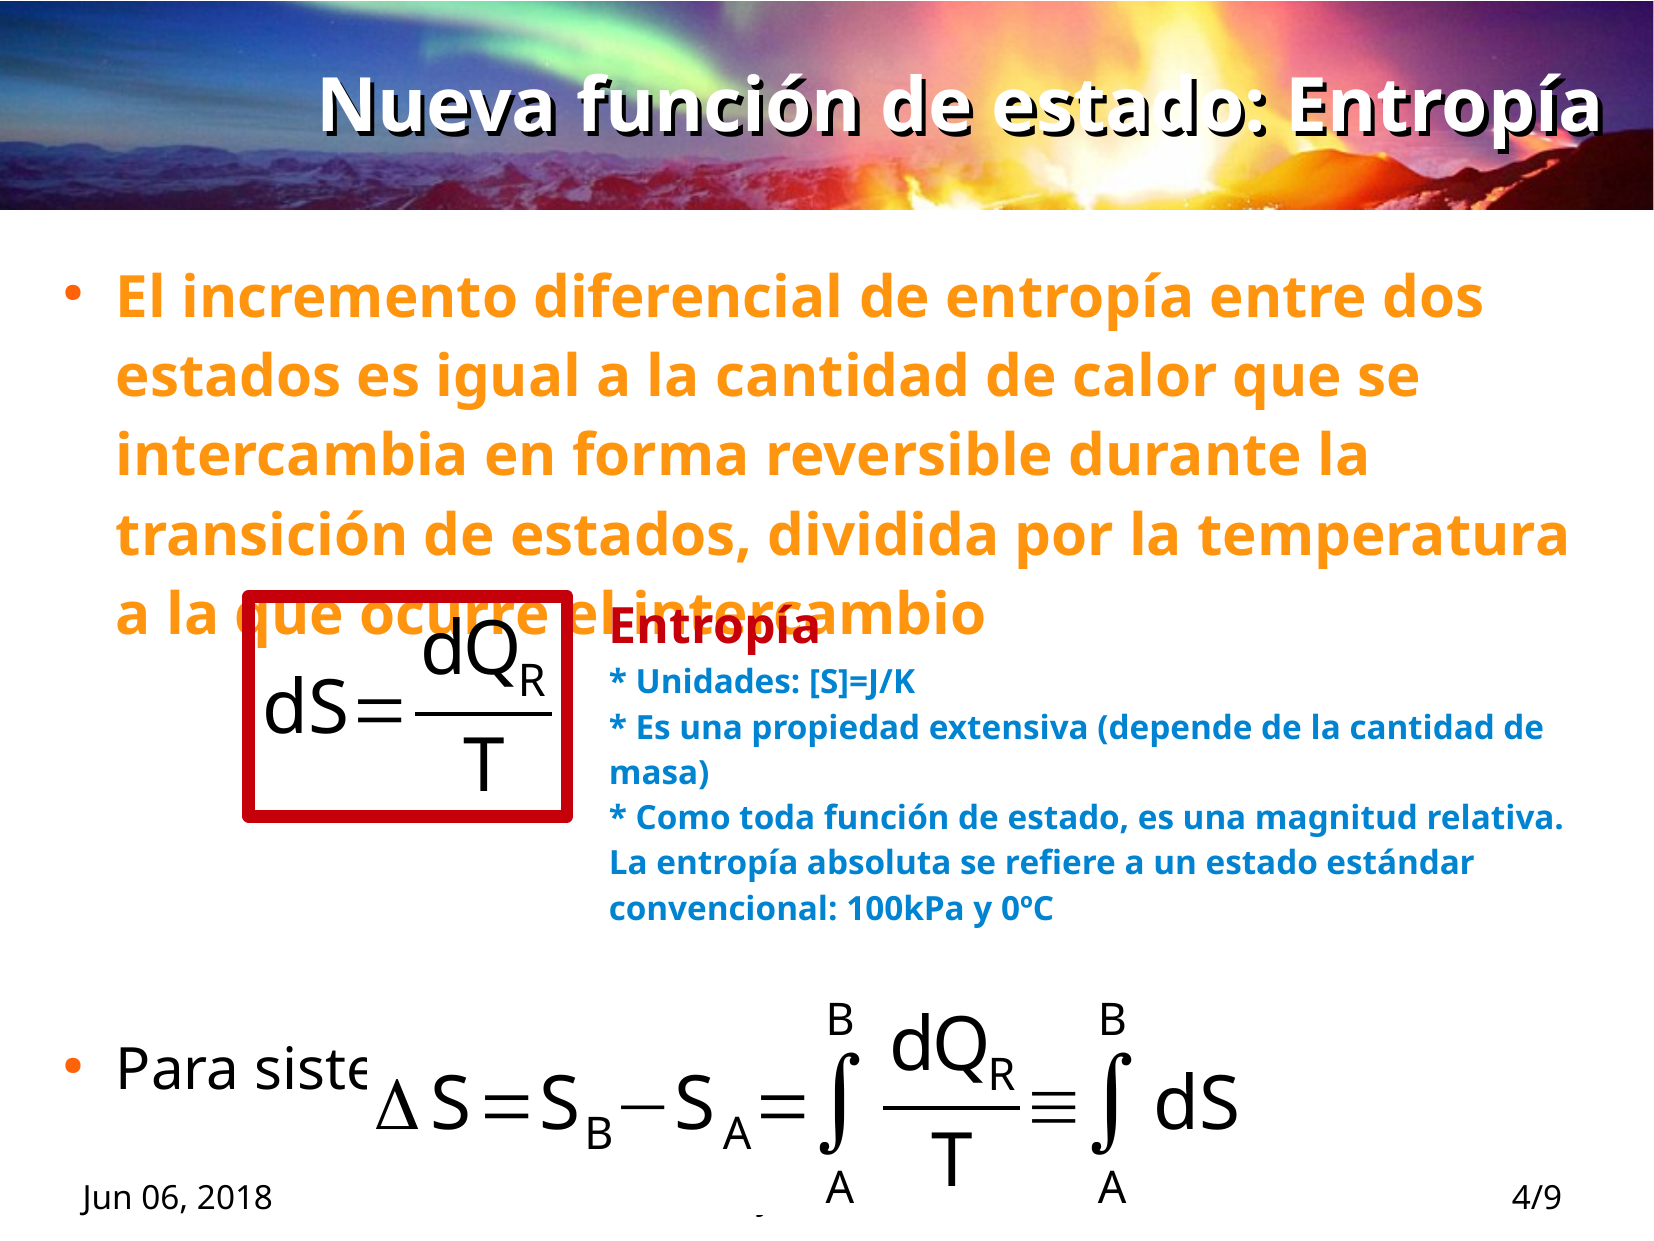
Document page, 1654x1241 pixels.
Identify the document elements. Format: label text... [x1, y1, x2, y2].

chart [366, 992, 1246, 1216]
text_box Entropía * Unidades: [S]=J/K * Es una propiedad extensiva (depende de la cantidad de masa) * Como toda función de estado, es una magnitud relativa. La entropía absoluta se refiere a un estado estándar convencional: 100kPa y 0ºC [594, 582, 1615, 849]
picture [0, 1, 1654, 210]
chart [255, 602, 561, 811]
title Nueva función de estado: Entropía [45, 15, 1606, 191]
list El incremento diferencial de entropía entre dos estados es igual a la cantidad de calor que se intercambia en forma reversible durante la transición de estados, dividida por la temperatura a la que ocurre el intercambio Para sistemas macroscópicos: [45, 255, 1606, 1156]
